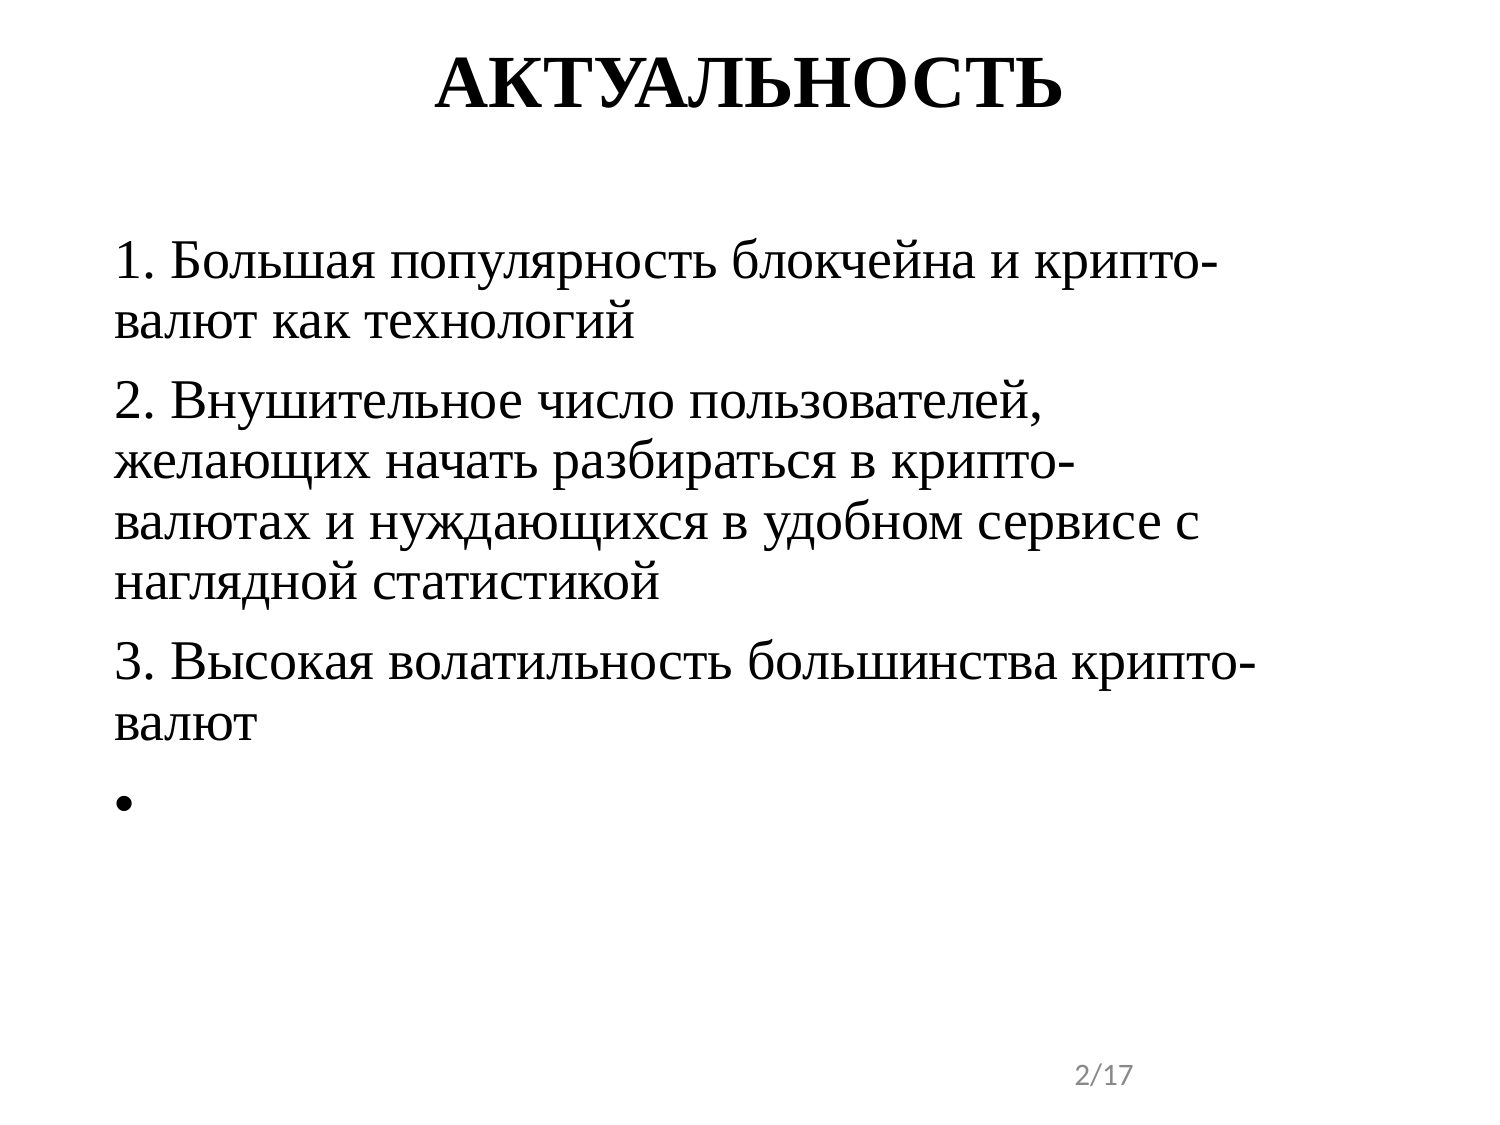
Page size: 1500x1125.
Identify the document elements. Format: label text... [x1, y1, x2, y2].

slide_number 2/17 [1059, 1042, 1397, 1103]
list 1. Большая популярность блокчейна и крипто-валют как технологий 2. Внушительное число пользователей, желающих начать разбираться в крипто-валютах и нуждающихся в удобном сервисе с наглядной статистикой 3. Высокая волатильность большинства крипто-валют [103, 224, 1282, 760]
title АКТУАЛЬНОСТЬ [0, 0, 1500, 167]
